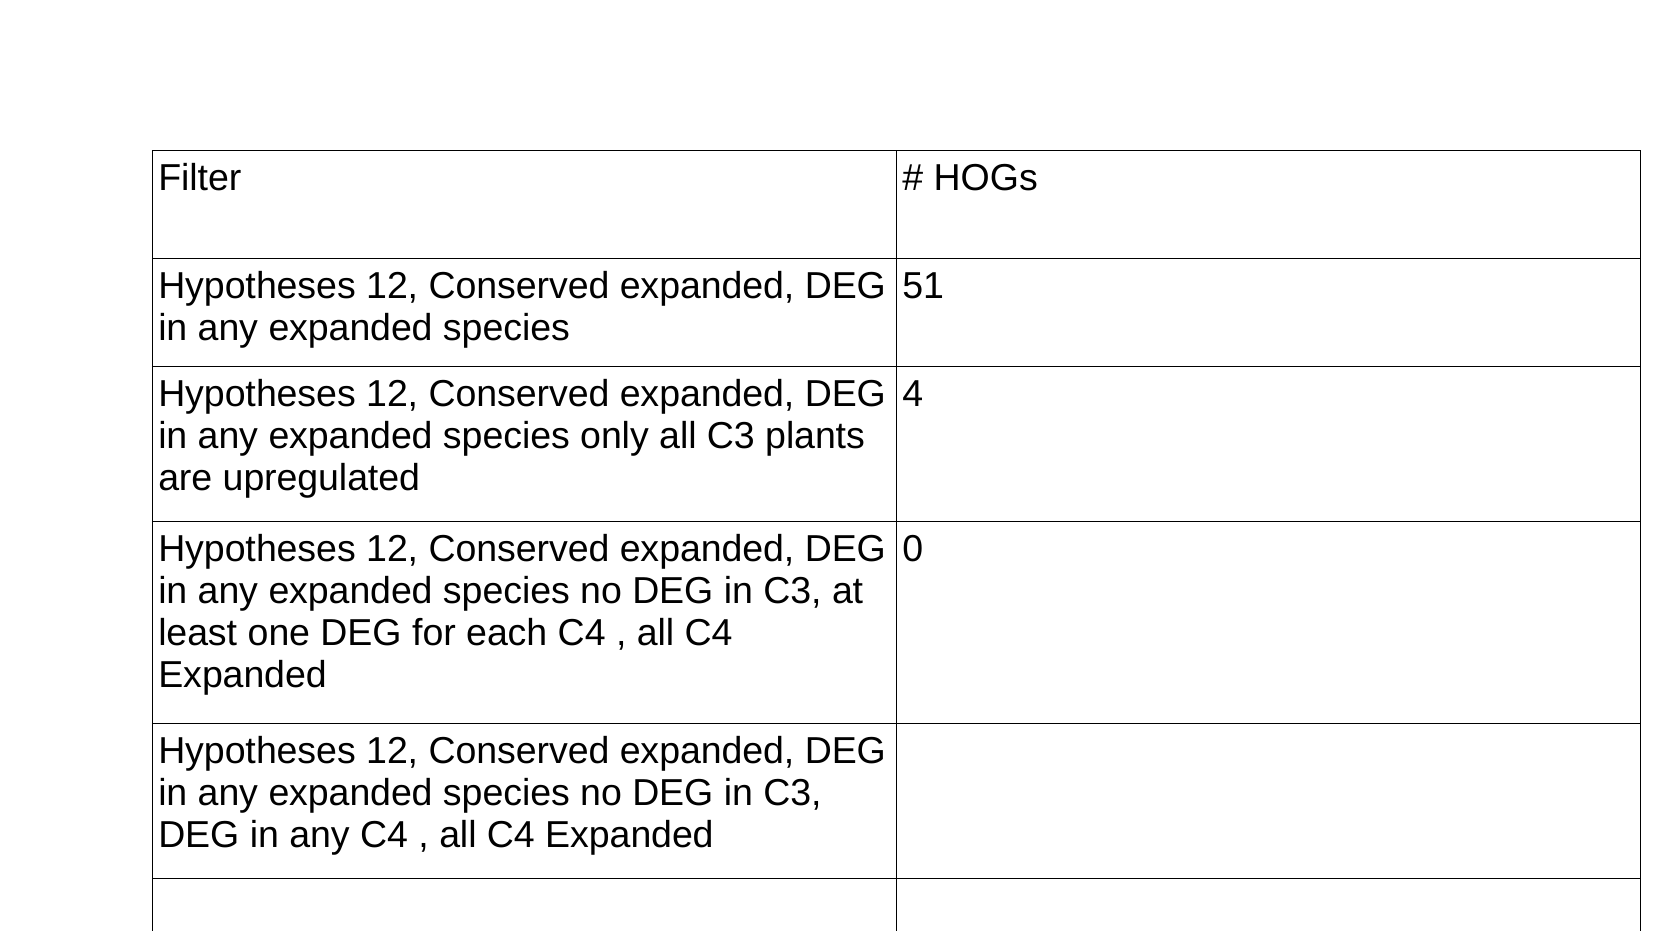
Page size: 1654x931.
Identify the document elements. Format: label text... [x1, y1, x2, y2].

table_cell [153, 879, 896, 931]
table_cell Hypotheses 12, Conserved expanded, DEG in any expanded species [153, 259, 896, 366]
table_cell [897, 879, 1640, 931]
table_header # HOGs [897, 151, 1640, 258]
table_cell Hypotheses 12, Conserved expanded, DEG in any expanded species no DEG in C3, at least one DEG for each C4 , all C4 Expanded [153, 522, 896, 723]
table_cell 0 [897, 522, 1640, 723]
table_cell [897, 724, 1640, 878]
table_cell 4 [897, 367, 1640, 521]
table_header Filter [153, 151, 896, 258]
table_cell Hypotheses 12, Conserved expanded, DEG in any expanded species only all C3 plants are upregulated [153, 367, 896, 521]
table_cell 51 [897, 259, 1640, 366]
table_cell Hypotheses 12, Conserved expanded, DEG in any expanded species no DEG in C3, DEG in any C4 , all C4 Expanded [153, 724, 896, 878]
